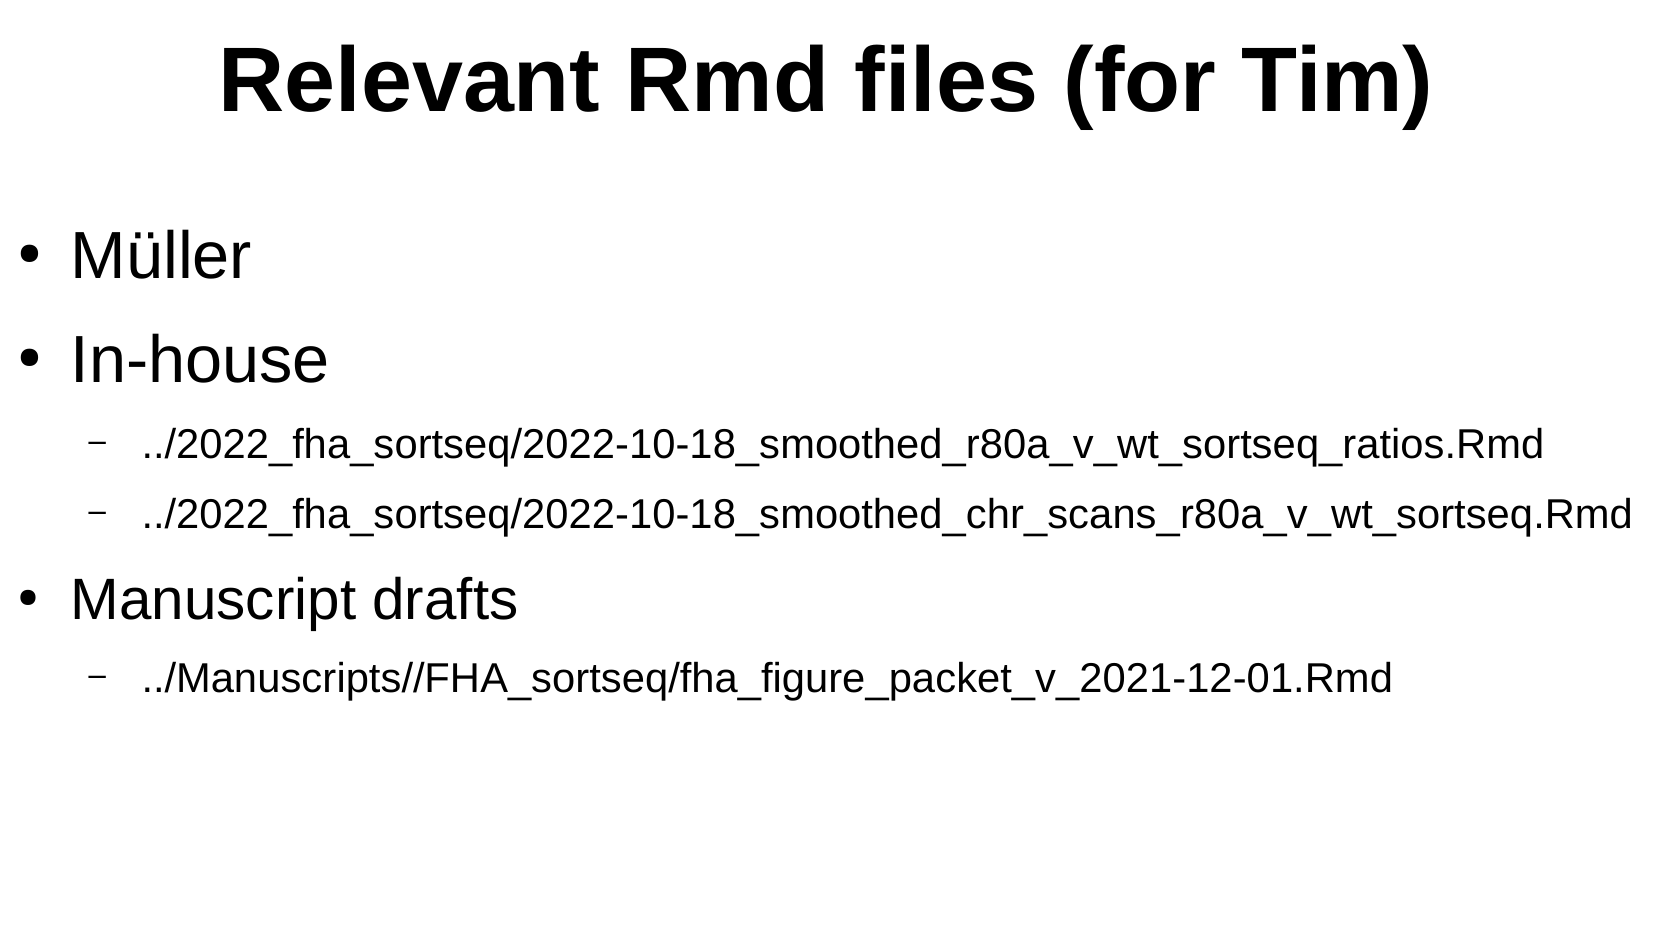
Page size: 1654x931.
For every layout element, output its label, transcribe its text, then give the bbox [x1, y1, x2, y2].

list Müller In-house ../2022_fha_sortseq/2022-10-18_smoothed_r80a_v_wt_sortseq_ratios.Rmd ../2022_fha_sortseq/2022-10-18_smoothed_chr_scans_r80a_v_wt_sortseq.Rmd Manuscript drafts ../Manuscripts//FHA_sortseq/fha_figure_packet_v_2021-12-01.Rmd [0, 217, 1654, 758]
title Relevant Rmd files (for Tim) [82, 1, 1571, 157]
